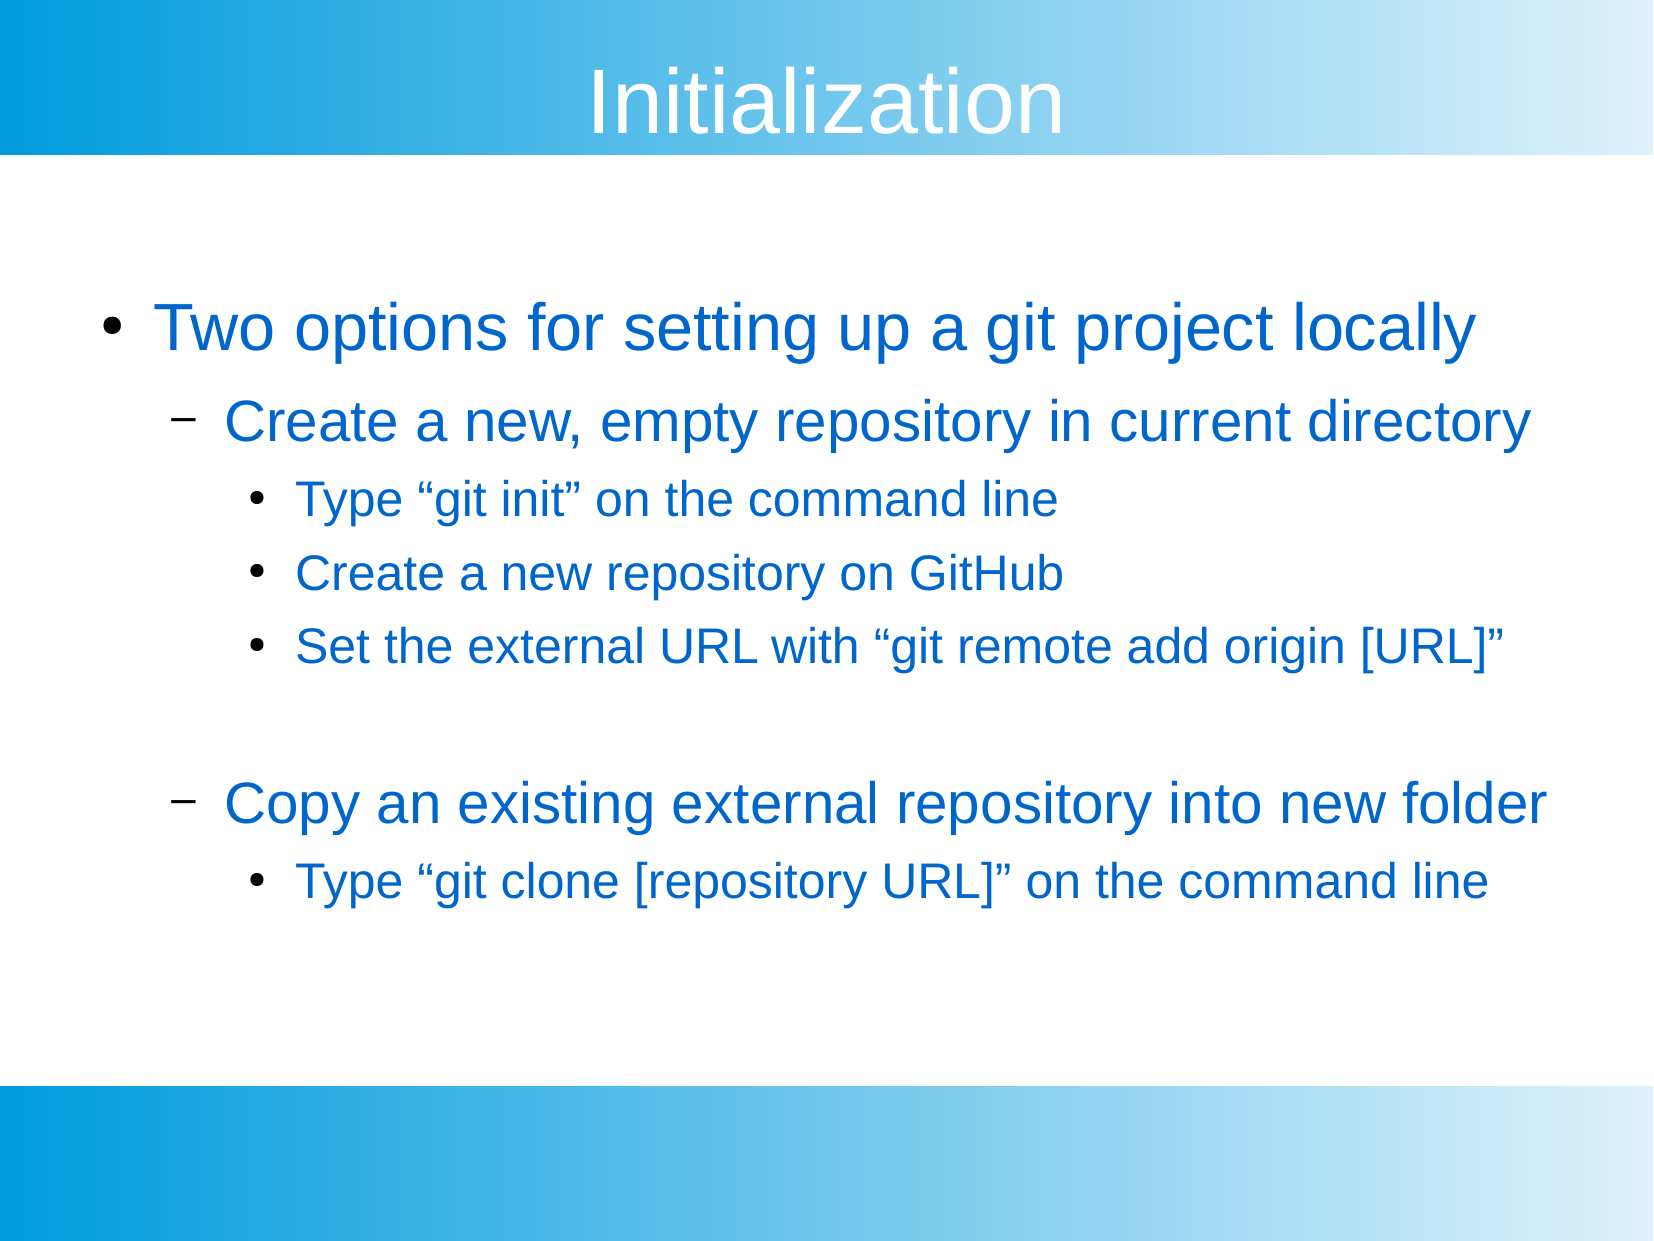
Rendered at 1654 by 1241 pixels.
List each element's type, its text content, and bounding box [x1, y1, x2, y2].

list Two options for setting up a git project locally Create a new, empty repository in current directory Type “git init” on the command line Create a new repository on GitHub Set the external URL with “git remote add origin [URL]” Copy an existing external repository into new folder Type “git clone [repository URL]” on the command line [82, 290, 1571, 1010]
title Initialization [82, 49, 1571, 155]
